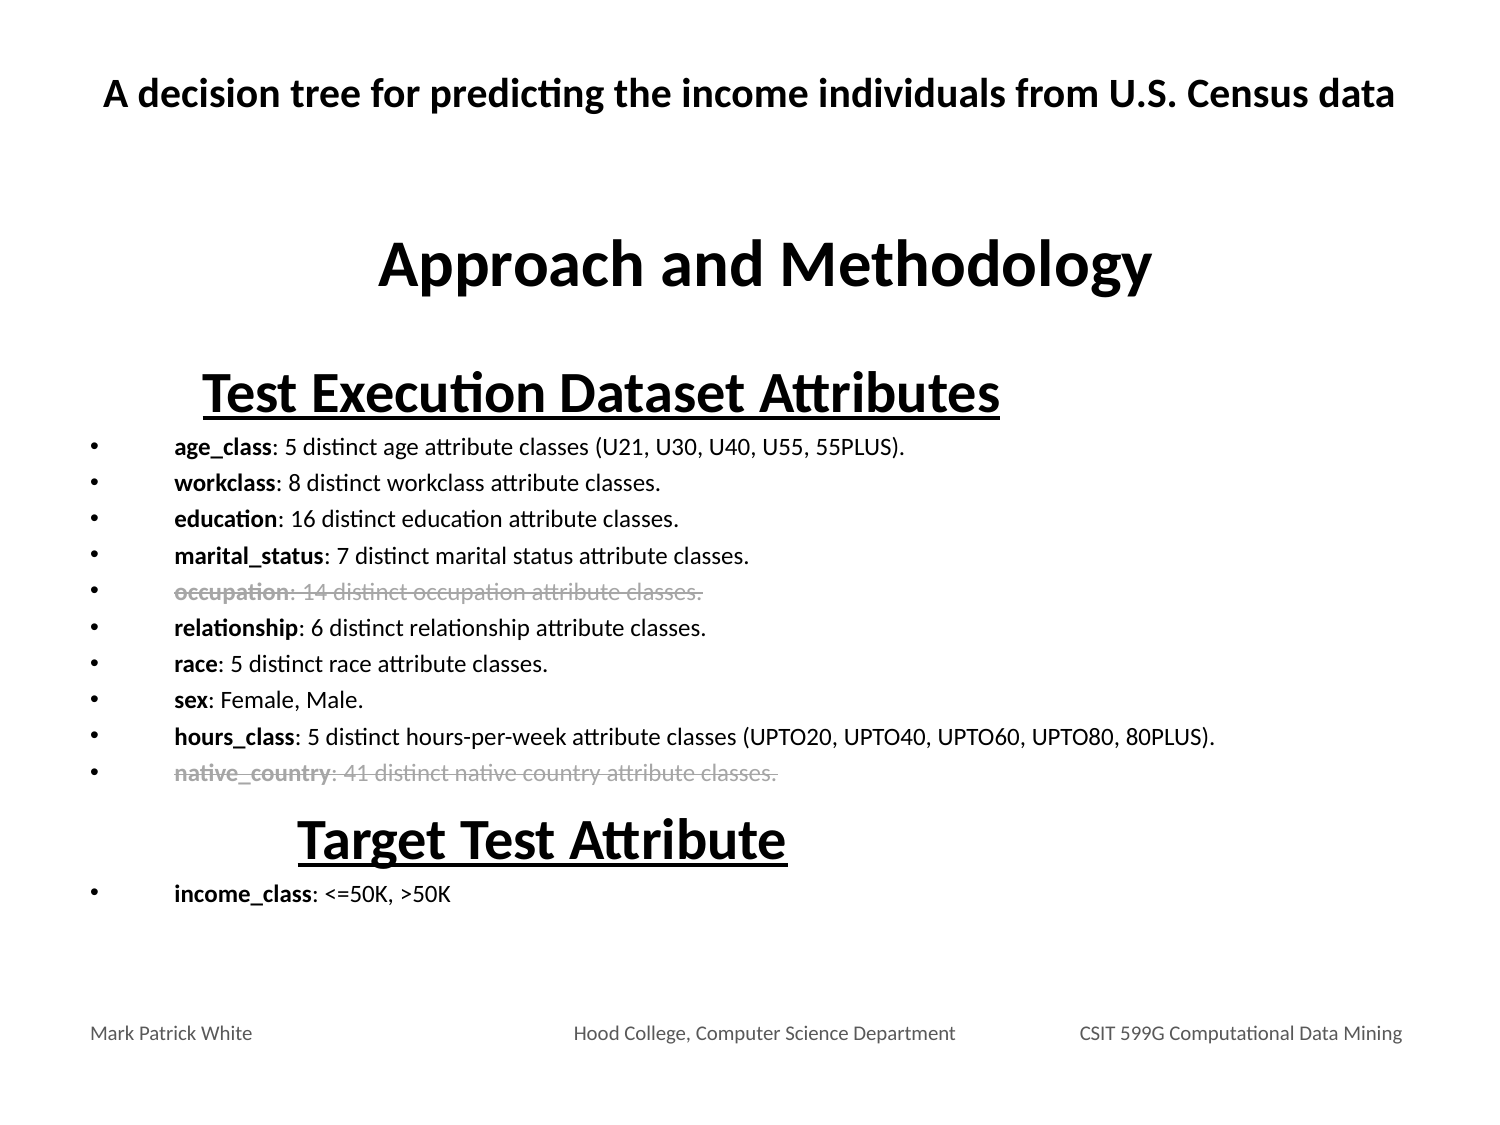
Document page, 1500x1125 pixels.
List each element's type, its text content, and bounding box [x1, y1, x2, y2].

text_box Mark Patrick White Hood College, Computer Science Department CSIT 599G Computational Data Mining [75, 1012, 1426, 1053]
list Approach and Methodology Test Execution Dataset Attributes age_class: 5 distinct age attribute classes (U21, U30, U40, U55, 55PLUS). workclass: 8 distinct workclass attribute classes. education: 16 distinct education attribute classes. marital_status: 7 distinct marital status attribute classes. occupation: 14 distinct occupation attribute classes. relationship: 6 distinct relationship attribute classes. race: 5 distinct race attribute classes. sex: Female, Male. hours_class: 5 distinct hours-per-week attribute classes (UPTO20, UPTO40, UPTO60, UPTO80, 80PLUS). native_country: 41 distinct native country attribute classes. Target Test Attribute income_class: <=50K, >50K [75, 212, 1426, 950]
title A decision tree for predicting the income individuals from U.S. Census data [75, 45, 1426, 138]
